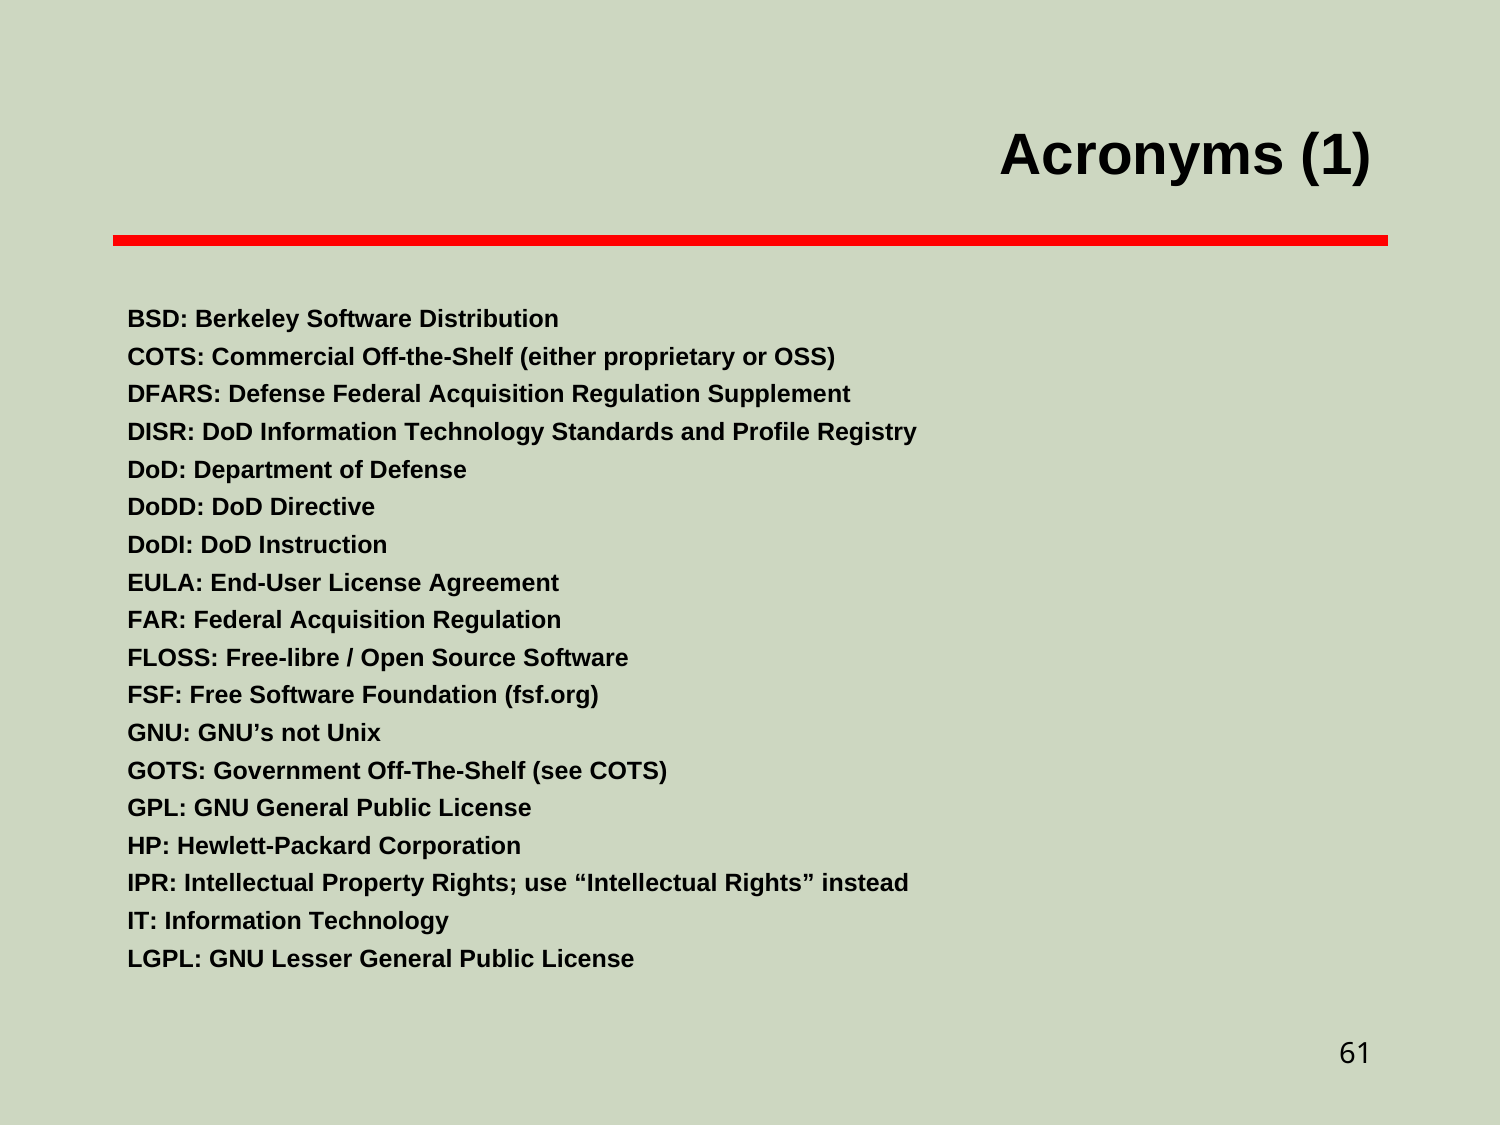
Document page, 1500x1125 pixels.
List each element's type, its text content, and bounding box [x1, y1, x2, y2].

title Acronyms (1) [337, 85, 1388, 224]
list BSD: Berkeley Software Distribution COTS: Commercial Off-the-Shelf (either proprietary or OSS) DFARS: Defense Federal Acquisition Regulation Supplement DISR: DoD Information Technology Standards and Profile Registry DoD: Department of Defense DoDD: DoD Directive DoDI: DoD Instruction EULA: End-User License Agreement FAR: Federal Acquisition Regulation FLOSS: Free-libre / Open Source Software FSF: Free Software Foundation (fsf.org) GNU: GNU’s not Unix GOTS: Government Off-The-Shelf (see COTS) GPL: GNU General Public License HP: Hewlett-Packard Corporation IPR: Intellectual Property Rights; use “Intellectual Rights” instead IT: Information Technology LGPL: GNU Lesser General Public License [112, 299, 1388, 1000]
